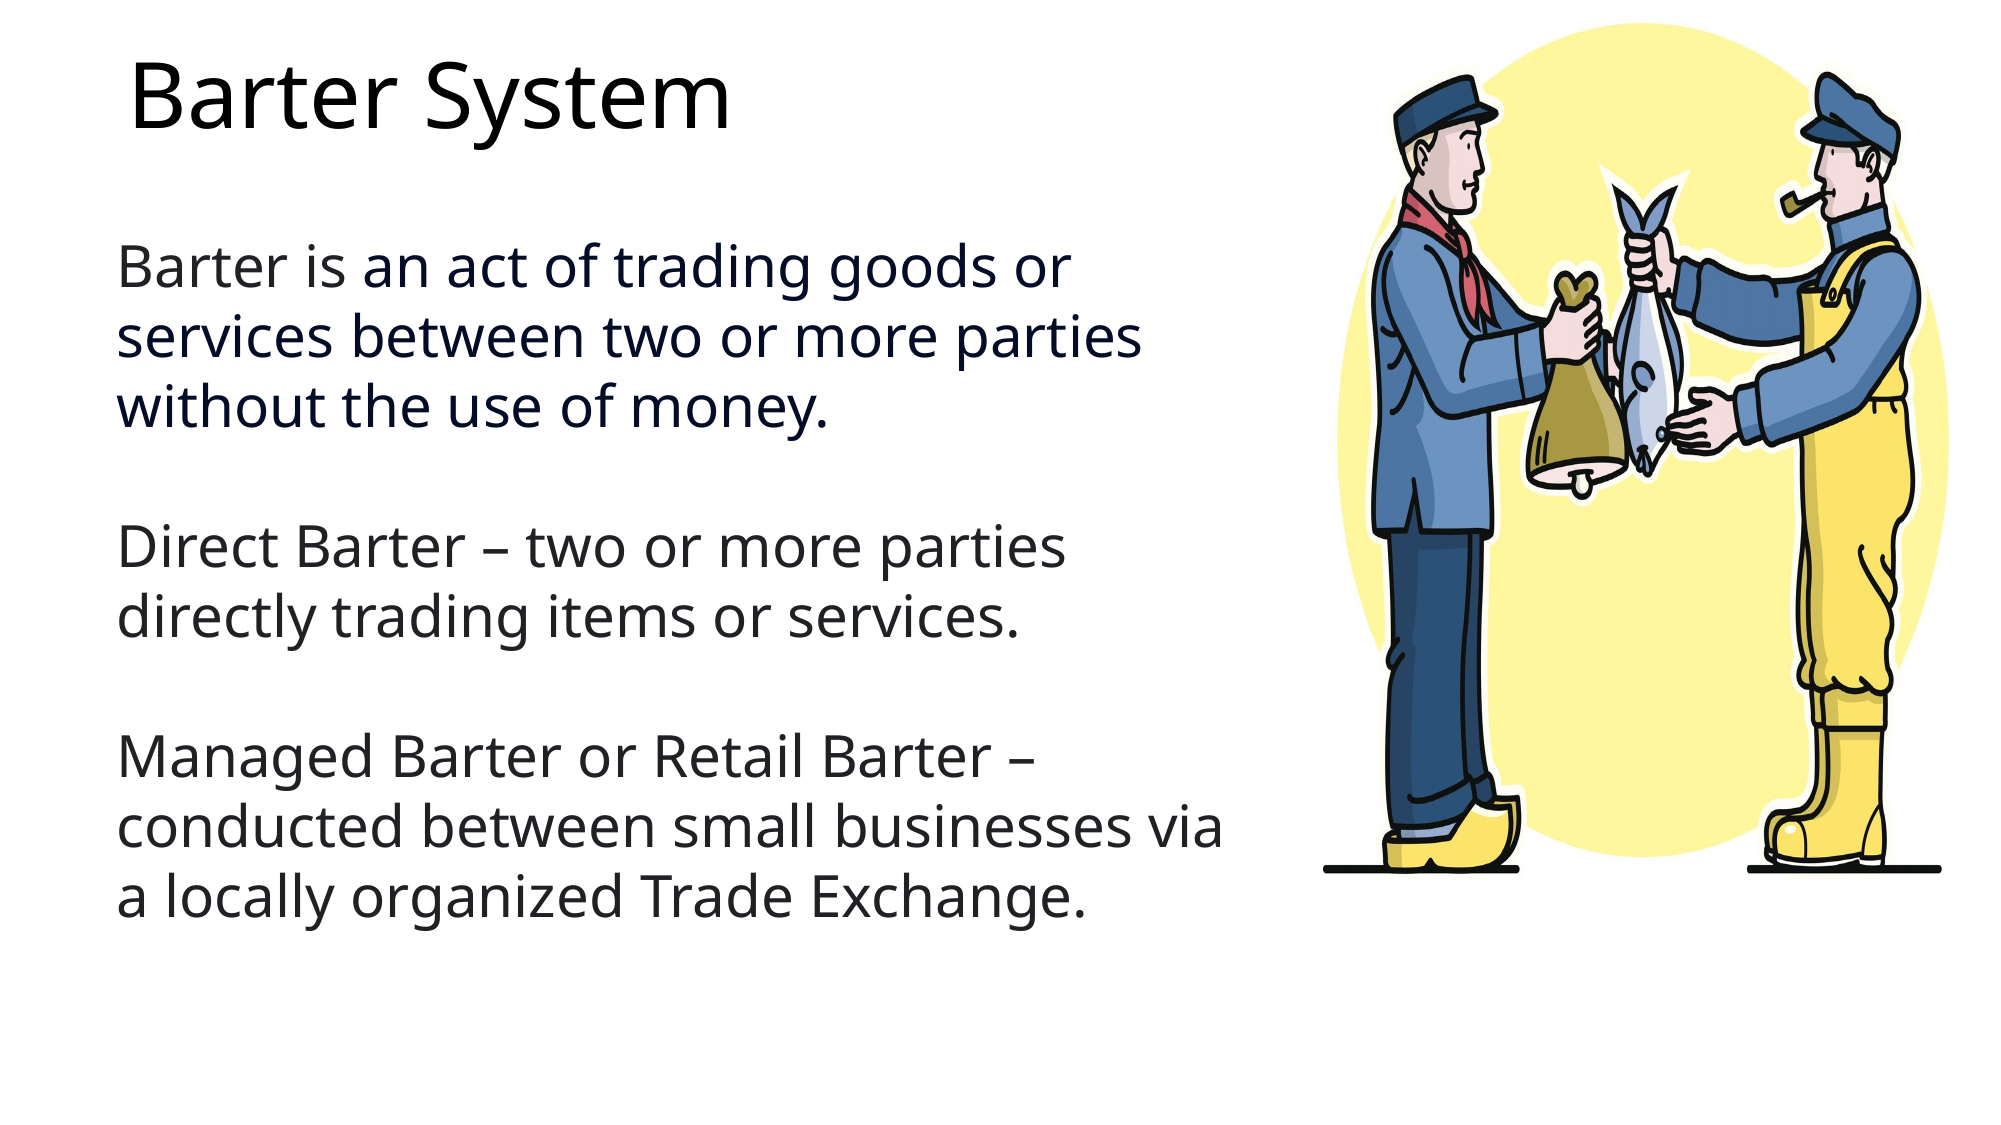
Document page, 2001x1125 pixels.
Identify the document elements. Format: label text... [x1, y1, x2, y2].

picture [1323, 22, 1949, 880]
title Barter System [0, 22, 1323, 174]
text_box Barter is an act of trading goods or services between two or more parties without the use of money. Direct Barter – two or more parties directly trading items or services. Managed Barter or Retail Barter –conducted between small businesses via a locally organized Trade Exchange. [101, 221, 1289, 1125]
